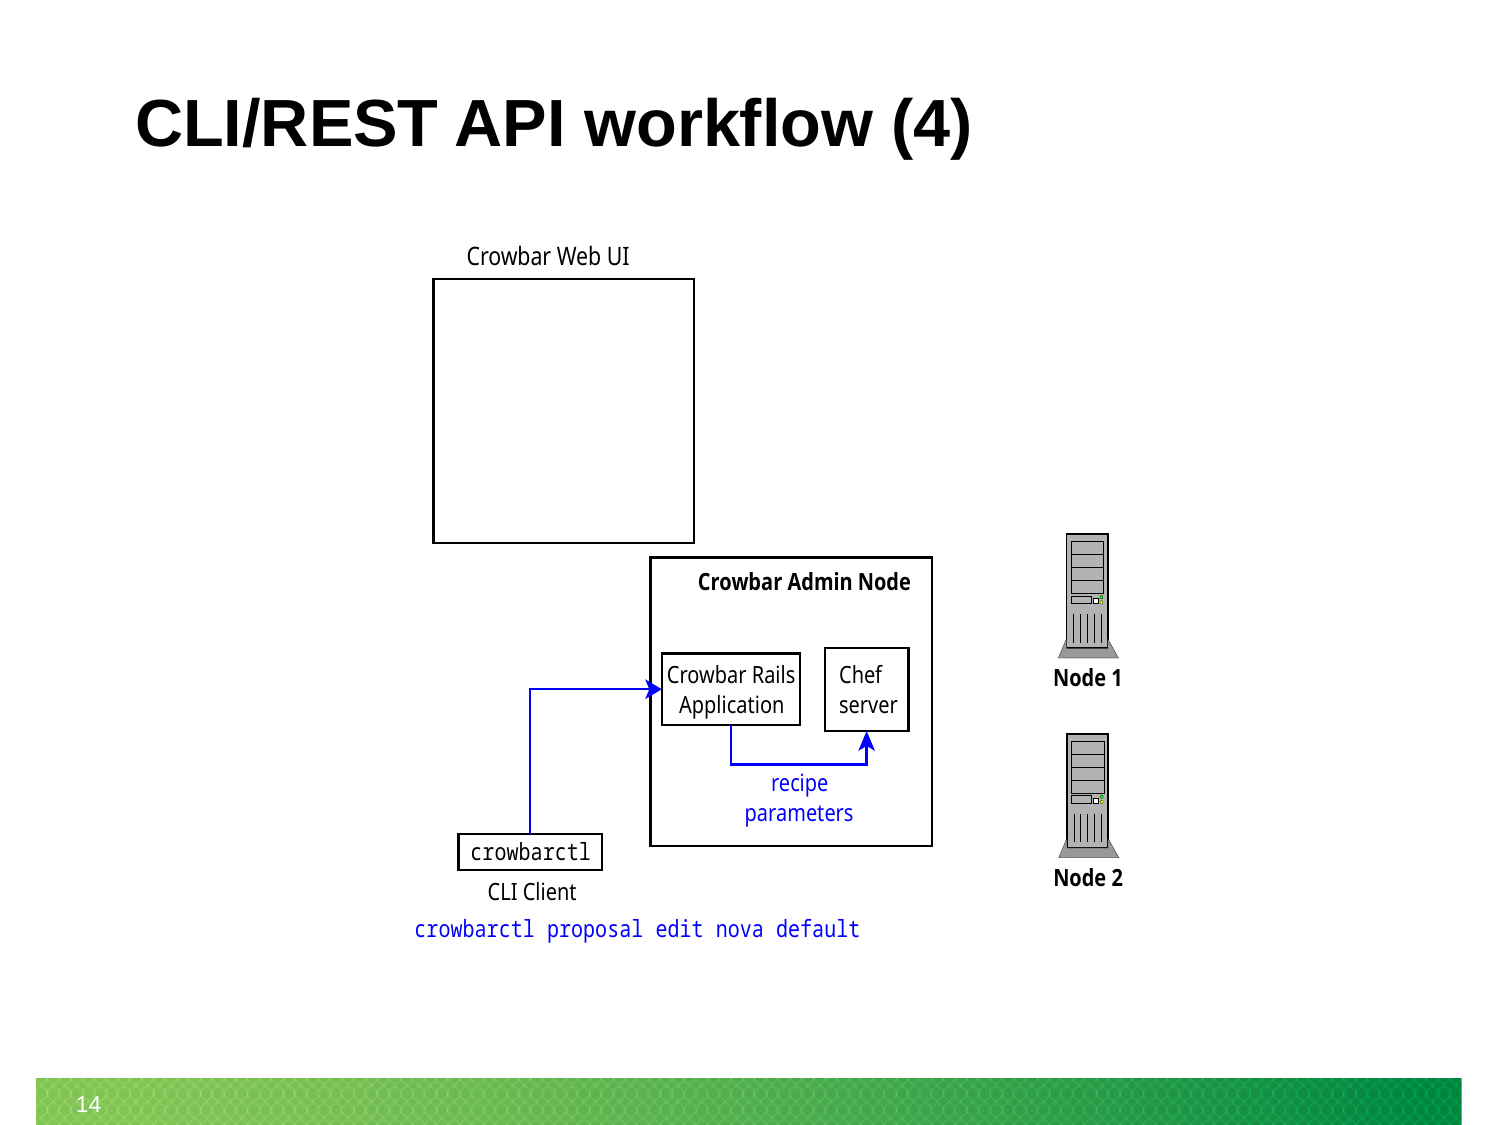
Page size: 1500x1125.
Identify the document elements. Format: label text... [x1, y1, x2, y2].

title CLI/REST API workflow (4) [135, 41, 1372, 204]
picture [36, 1078, 1462, 1125]
picture [413, 236, 1123, 945]
